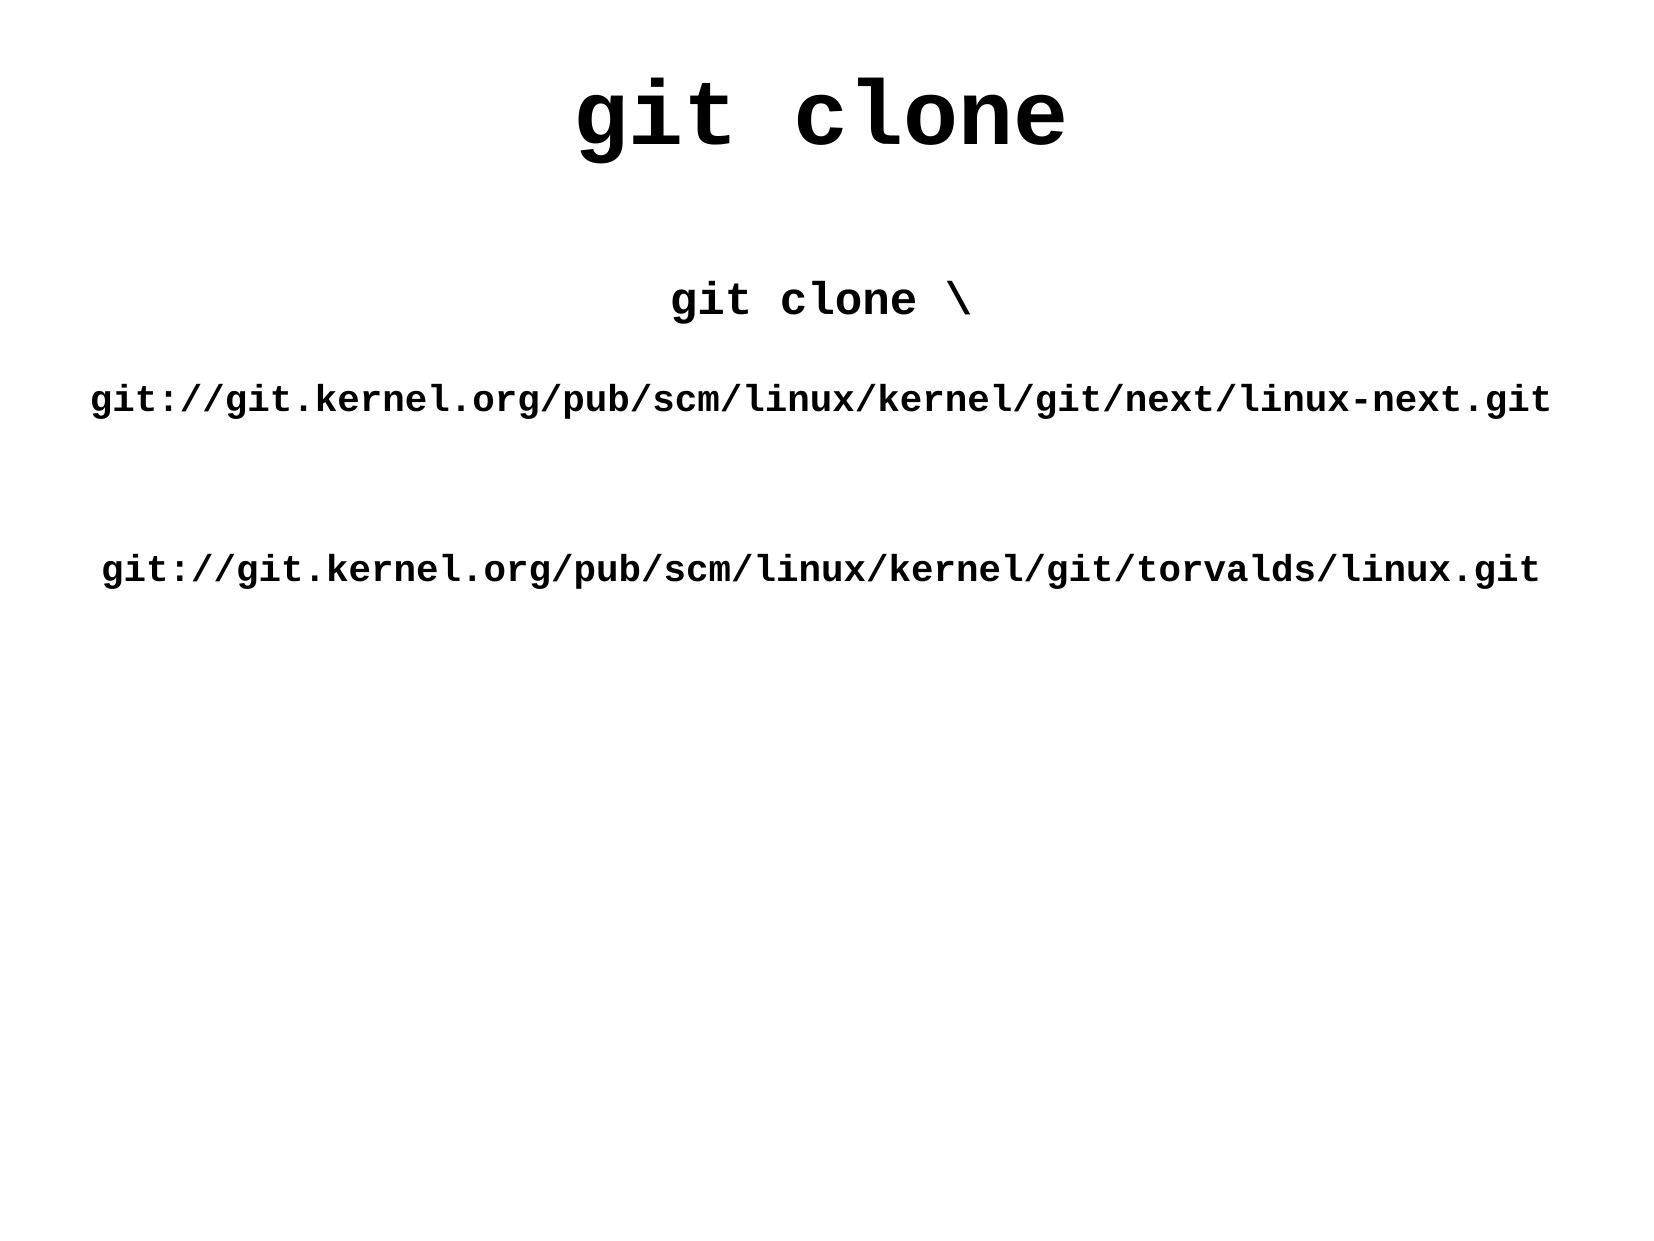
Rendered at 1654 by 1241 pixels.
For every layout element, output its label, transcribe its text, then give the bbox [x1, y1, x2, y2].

text_box git clone git clone \ git://git.kernel.org/pub/scm/linux/kernel/git/next/linux-next.git git://git.kernel.org/pub/scm/linux/kernel/git/torvalds/linux.git [75, 61, 1568, 601]
